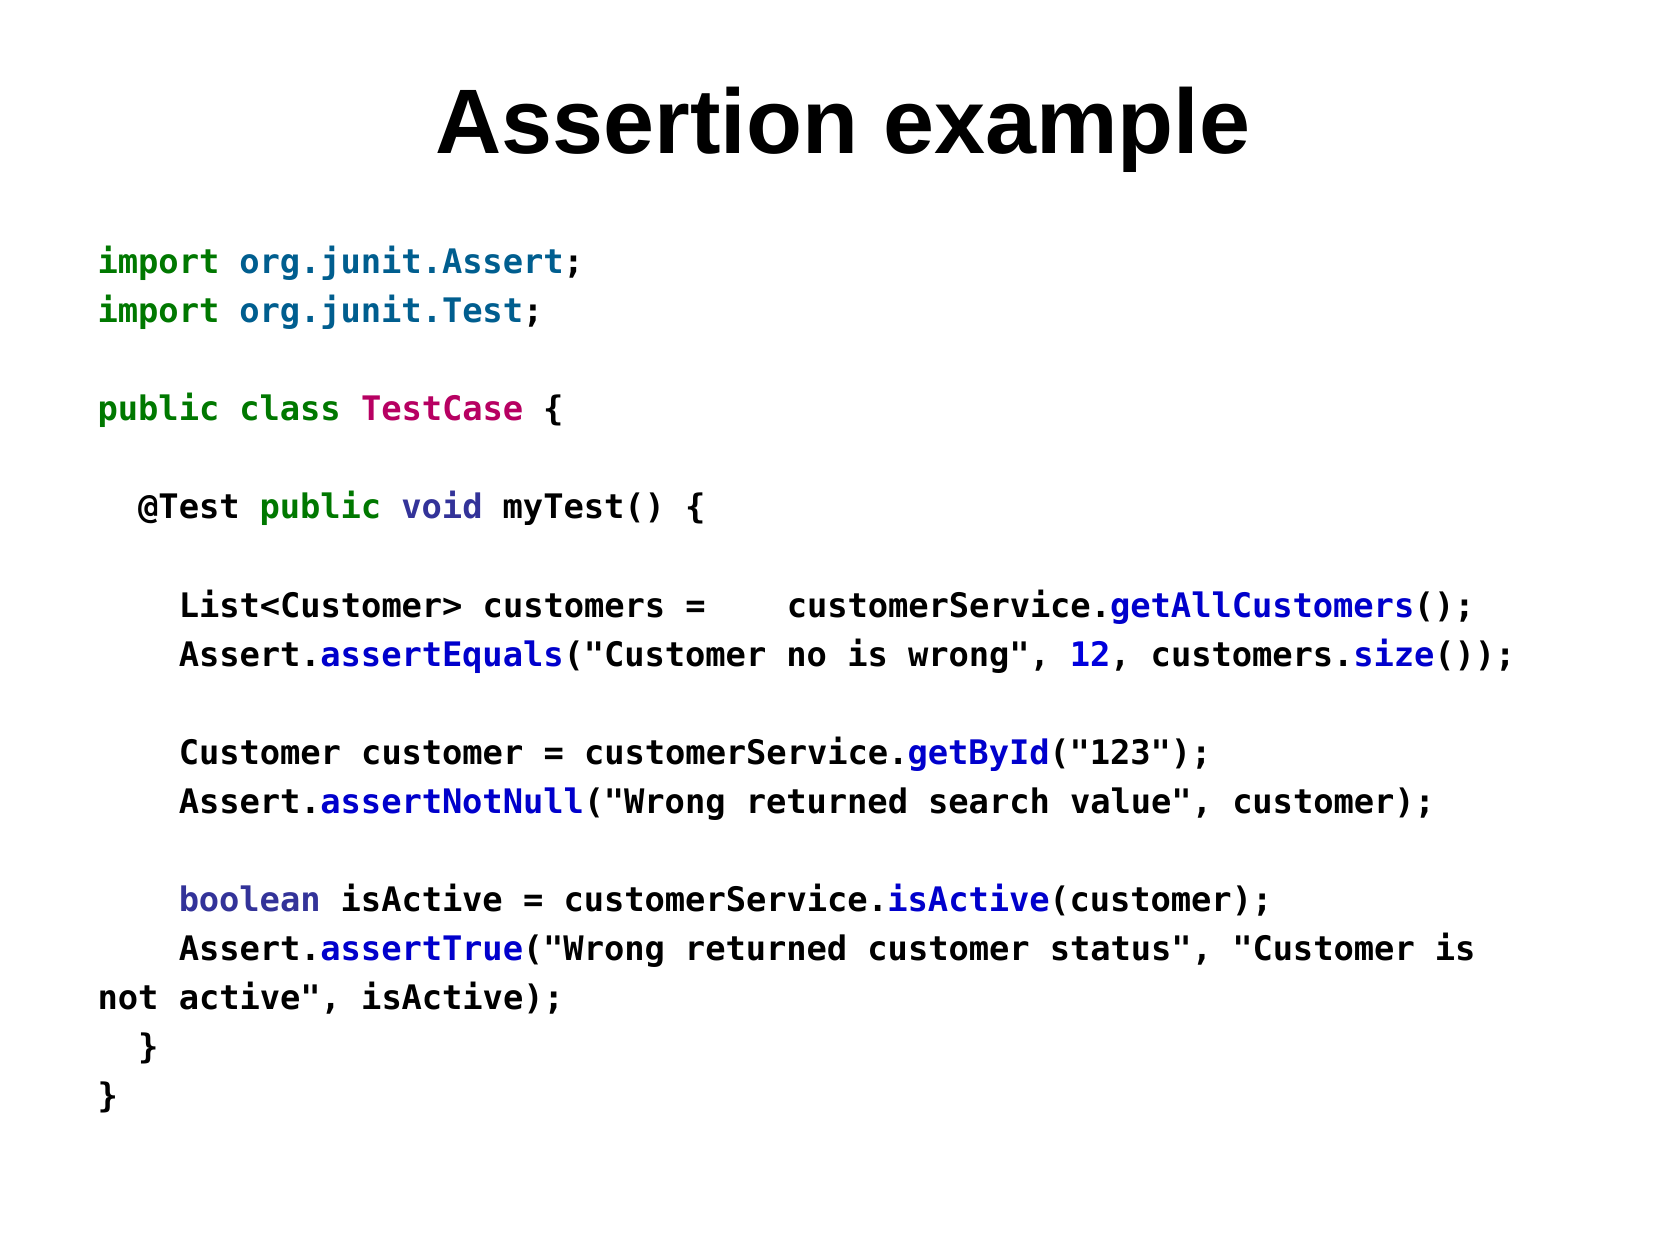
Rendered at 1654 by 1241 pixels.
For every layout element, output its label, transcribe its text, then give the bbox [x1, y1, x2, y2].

list import org.junit.Assert; import org.junit.Test; public class TestCase { @Test public void myTest() { List<Customer> customers = customerService.getAllCustomers(); Assert.assertEquals("Customer no is wrong", 12, customers.size()); Customer customer = customerService.getById("123"); Assert.assertNotNull("Wrong returned search value", customer); boolean isActive = customerService.isActive(customer); Assert.assertTrue("Wrong returned customer status", "Customer is not active", isActive); } } [82, 225, 1538, 1186]
title Assertion example [82, 49, 1571, 196]
